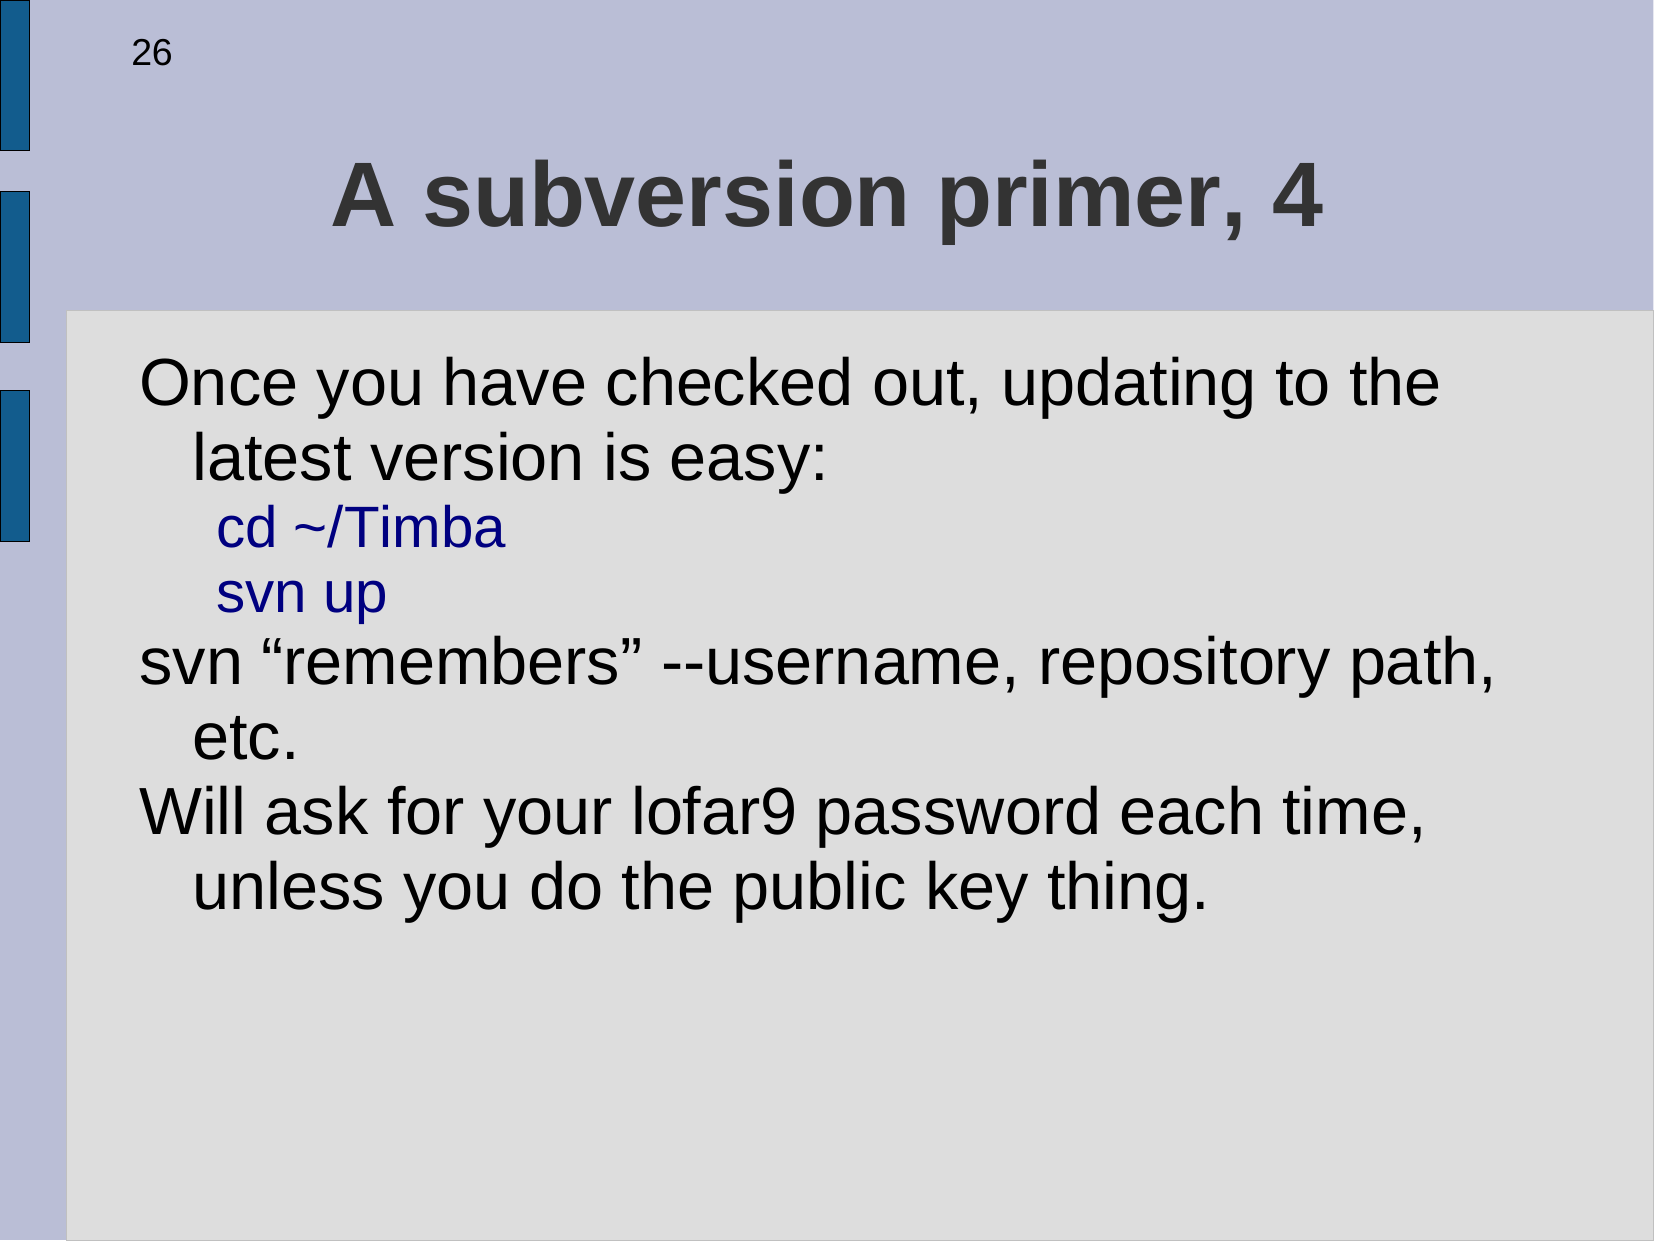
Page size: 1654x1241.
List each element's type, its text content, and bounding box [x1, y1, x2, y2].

title A subversion primer, 4 [121, 91, 1534, 299]
list Once you have checked out, updating to the latest version is easy: cd ~/Timba svn up svn “remembers” --username, repository path, etc. Will ask for your lofar9 password each time, unless you do the public key thing. [121, 344, 1534, 1127]
text_box <number> [155, 23, 279, 97]
